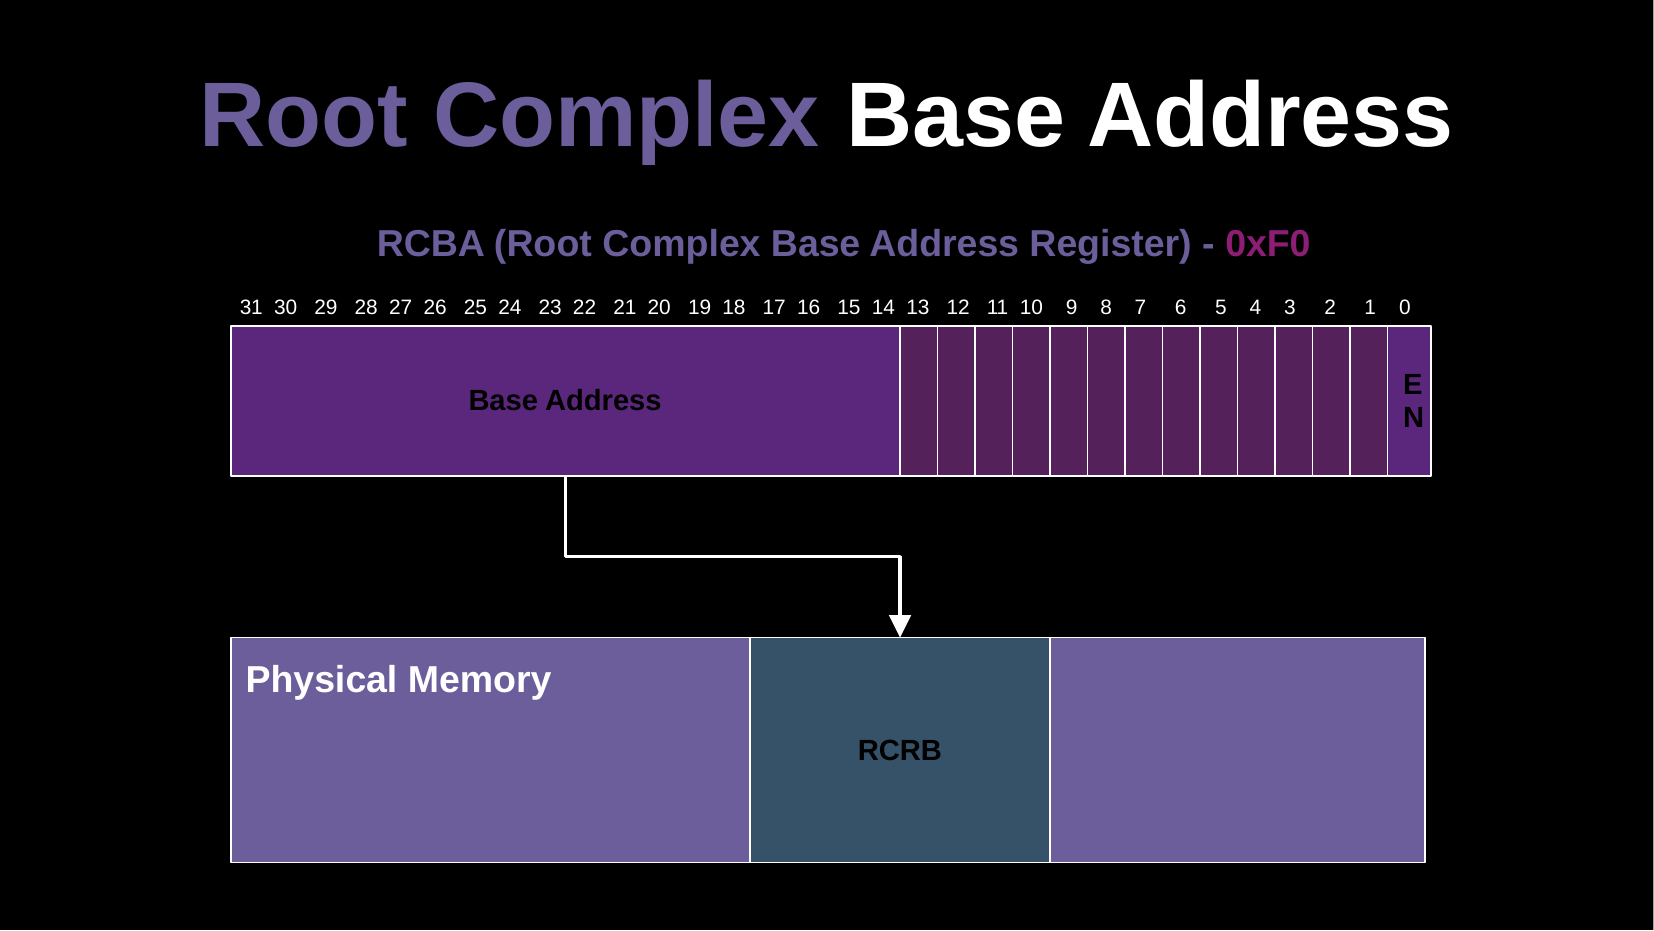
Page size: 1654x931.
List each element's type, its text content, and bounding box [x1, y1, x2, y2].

text_box [899, 326, 1388, 477]
text_box EN [1387, 327, 1431, 476]
text_box 31 30 29 28 27 26 25 24 23 22 21 20 19 18 17 16 15 14 13 12 11 10 9 8 7 6 5 4 3 2 1 0 [225, 288, 1431, 327]
text_box [1051, 637, 1425, 863]
text_box [230, 637, 750, 863]
text_box RCBA (Root Complex Base Address Register) - 0xF0 [337, 187, 1351, 301]
text_box Physical Memory [230, 651, 606, 751]
text_box Base Address [230, 325, 900, 476]
text_box RCRB [750, 637, 1051, 863]
title Root Complex Base Address [82, 37, 1571, 193]
